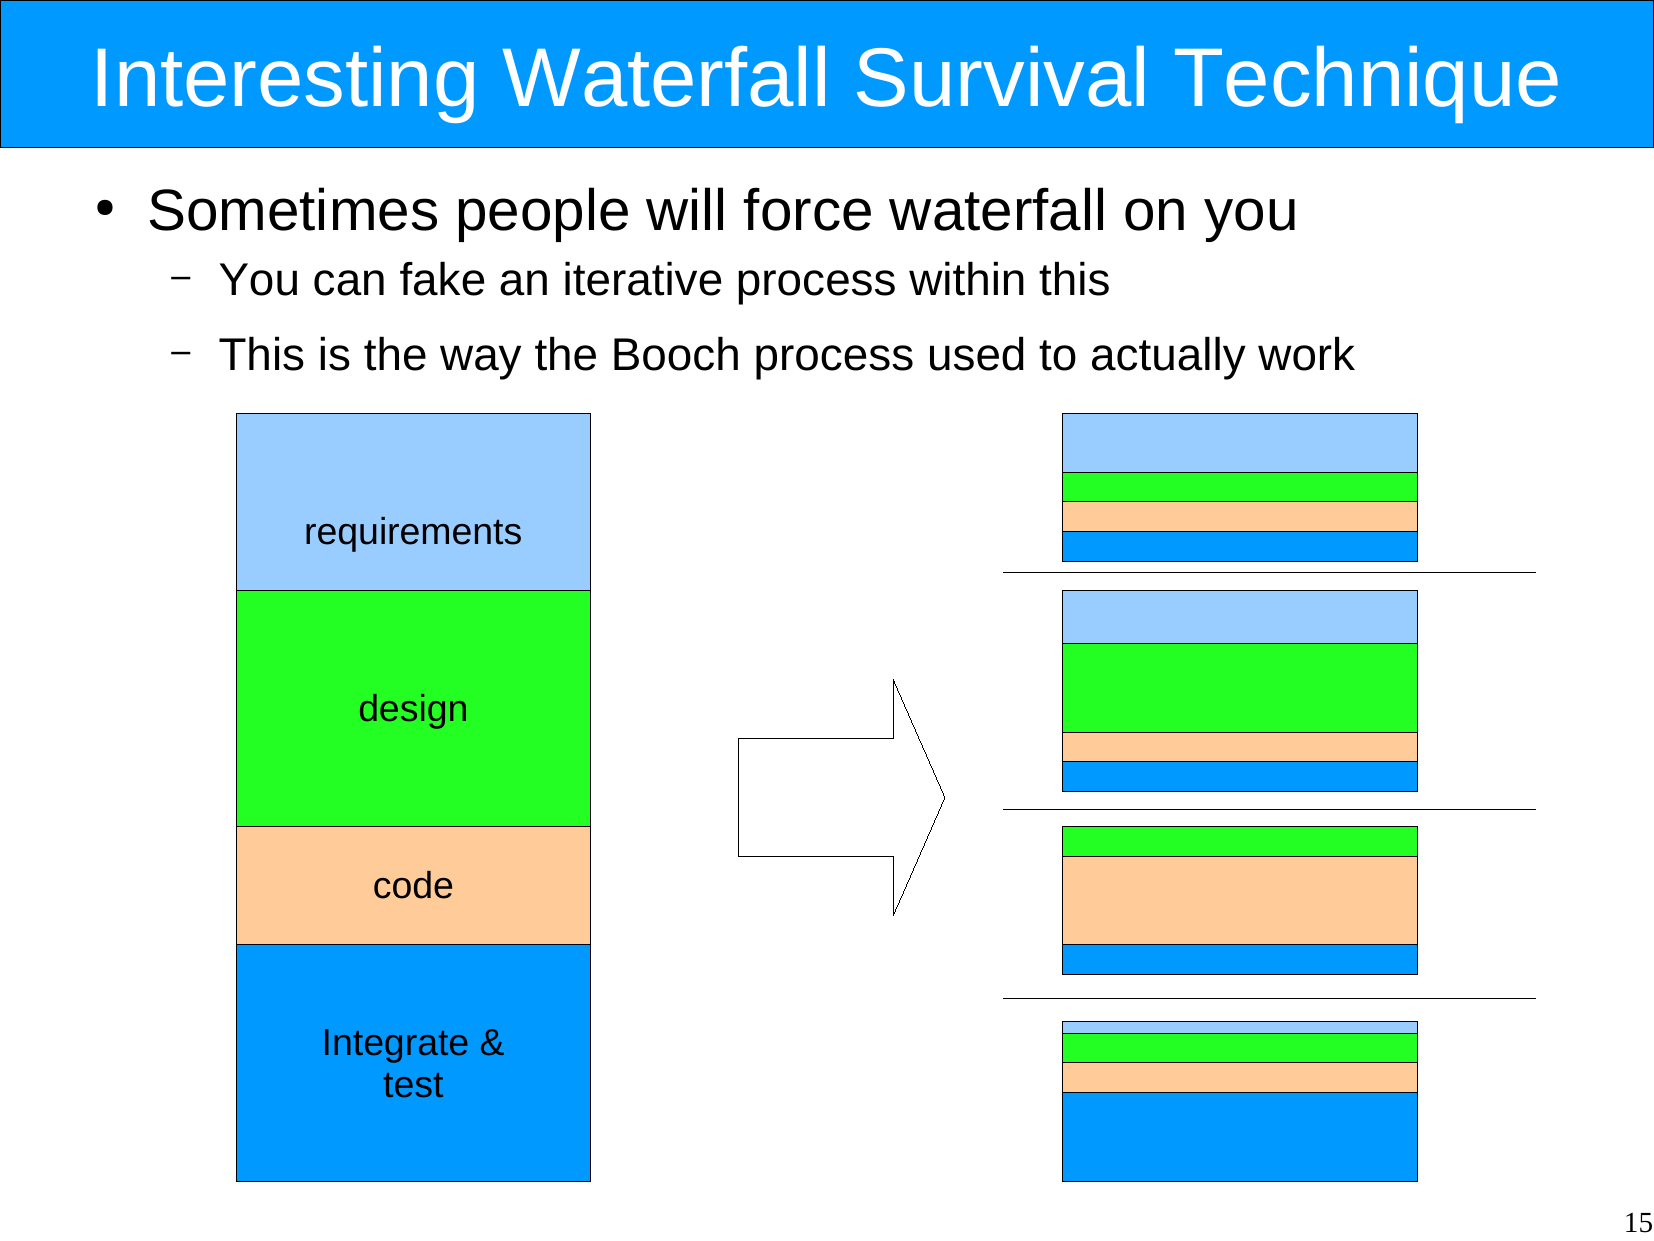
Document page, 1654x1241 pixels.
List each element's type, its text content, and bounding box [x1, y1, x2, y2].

list Sometimes people will force waterfall on you You can fake an iterative process within this This is the way the Booch process used to actually work [76, 177, 1565, 1196]
text_box [1062, 590, 1418, 792]
text_box requirements [236, 413, 591, 590]
text_box [1062, 413, 1418, 562]
text_box [1062, 826, 1418, 975]
title Interesting Waterfall Survival Technique [82, 21, 1571, 135]
text_box Integrate & test [236, 944, 591, 1182]
text_box code [236, 826, 591, 944]
text_box [1062, 1021, 1418, 1182]
text_box design [236, 590, 591, 826]
